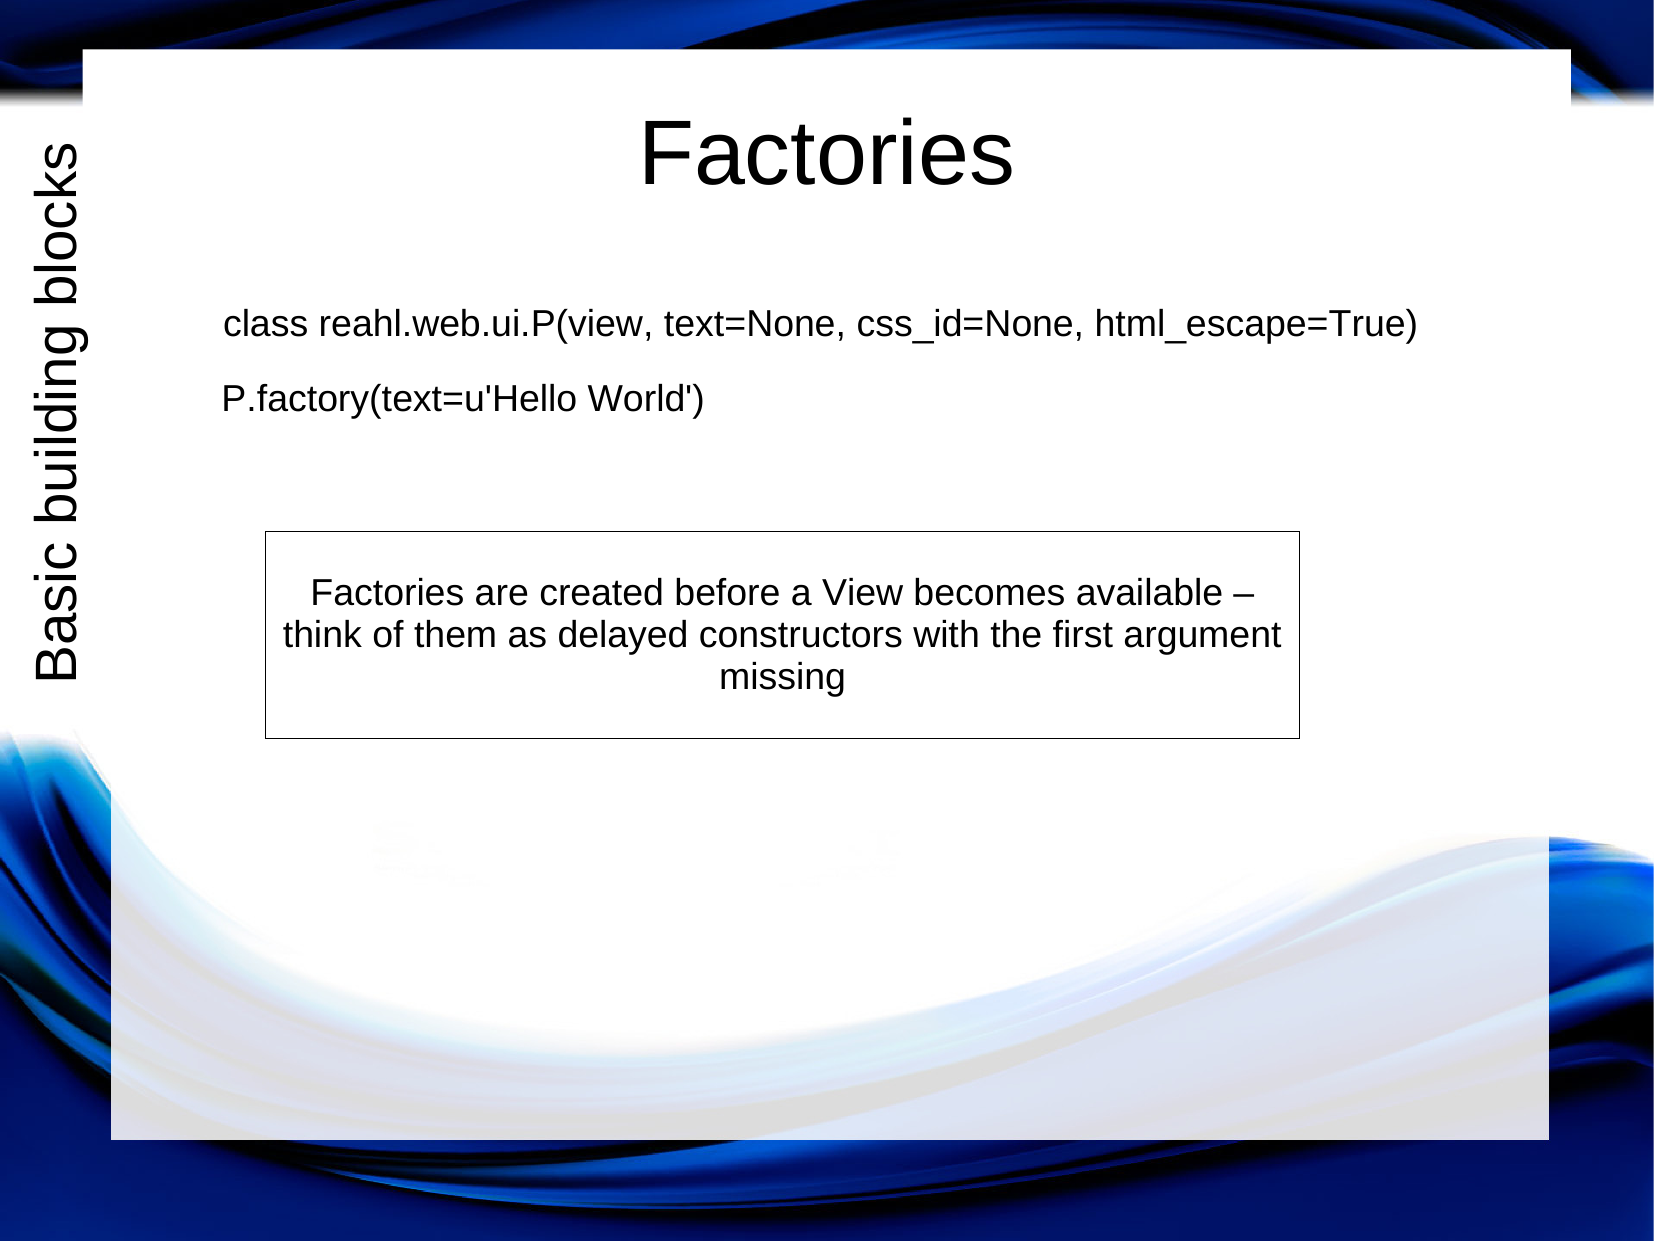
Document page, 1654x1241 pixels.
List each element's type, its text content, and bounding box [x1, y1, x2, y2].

title Factories [130, 49, 1571, 257]
text_box Factories are created before a View becomes available – think of them as delayed constructors with the first argument missing [265, 531, 1300, 739]
picture [0, 0, 1654, 1241]
title Basic building blocks [0, 29, 130, 798]
text_box P.factory(text=u'Hello World') [206, 370, 1152, 432]
text_box class reahl.web.ui.P(view, text=None, css_id=None, html_escape=True) [208, 295, 1479, 357]
